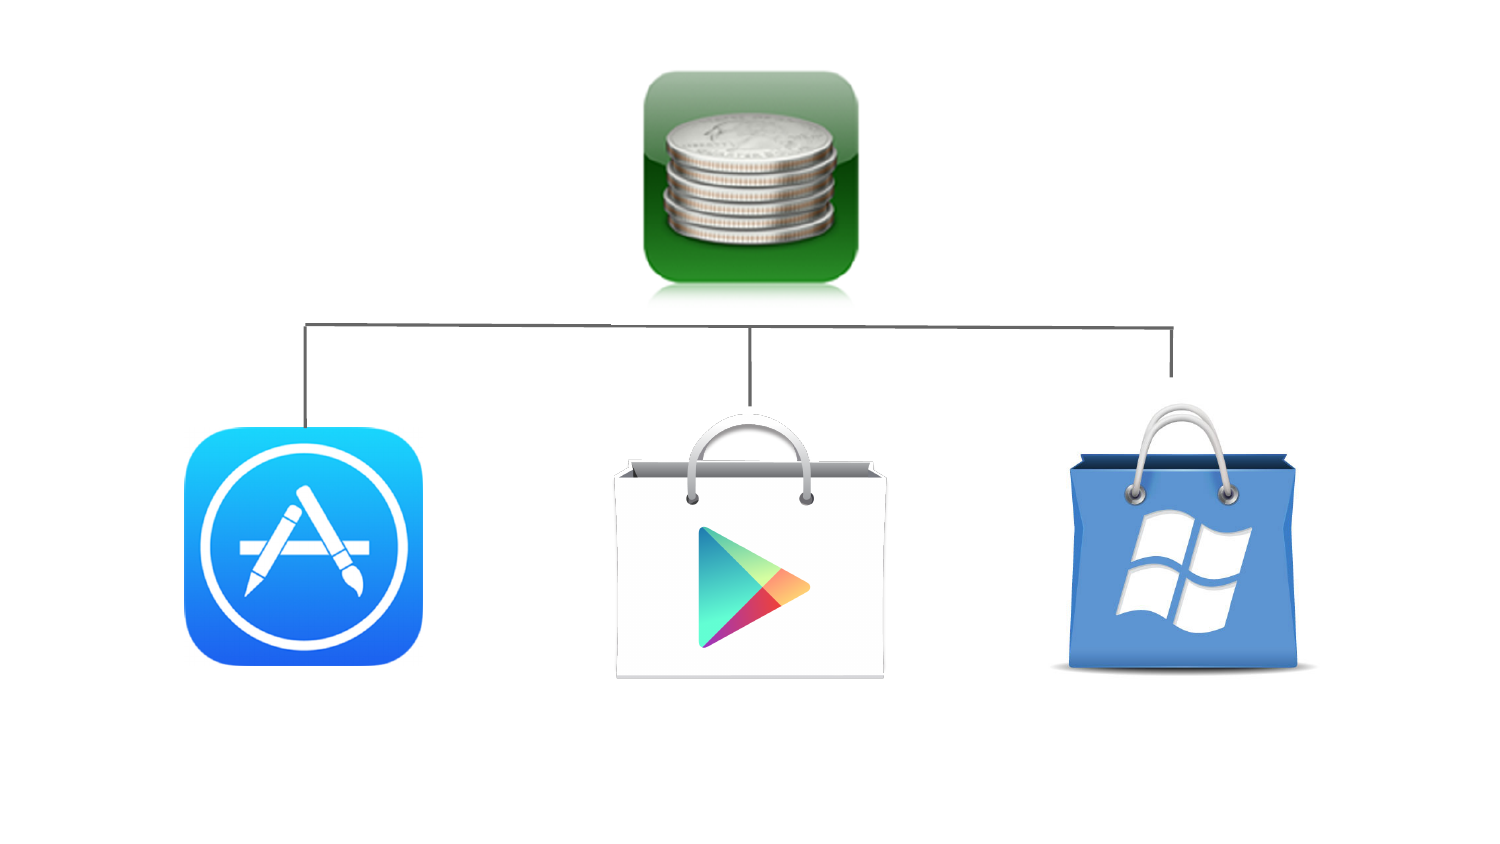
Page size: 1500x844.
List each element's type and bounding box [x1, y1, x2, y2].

picture [563, 406, 937, 687]
picture [184, 427, 423, 666]
picture [960, 377, 1383, 695]
picture [611, 47, 889, 325]
